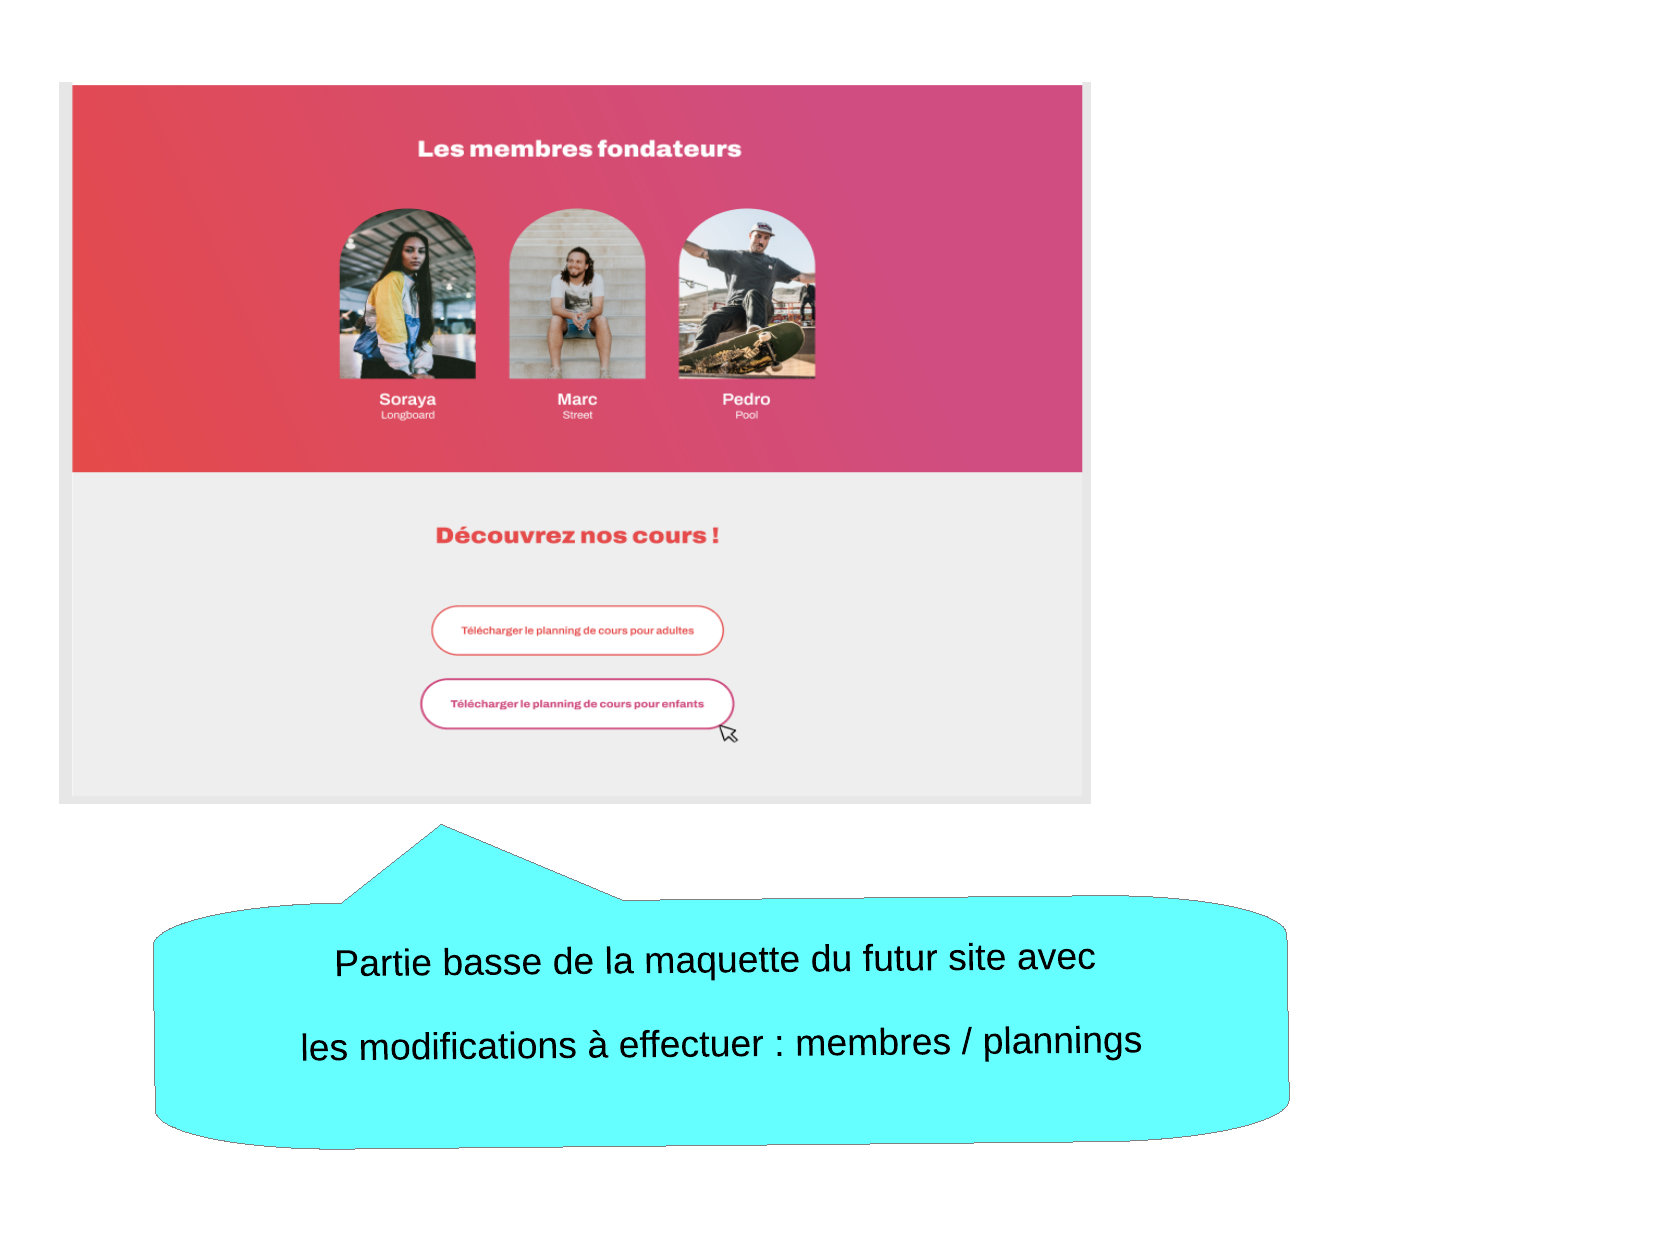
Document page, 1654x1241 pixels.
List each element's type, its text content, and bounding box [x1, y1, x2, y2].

text_box Partie basse de la maquette du futur site avec les modifications à effectuer : membres / plannings [153, 824, 1290, 1150]
picture [59, 82, 1091, 804]
